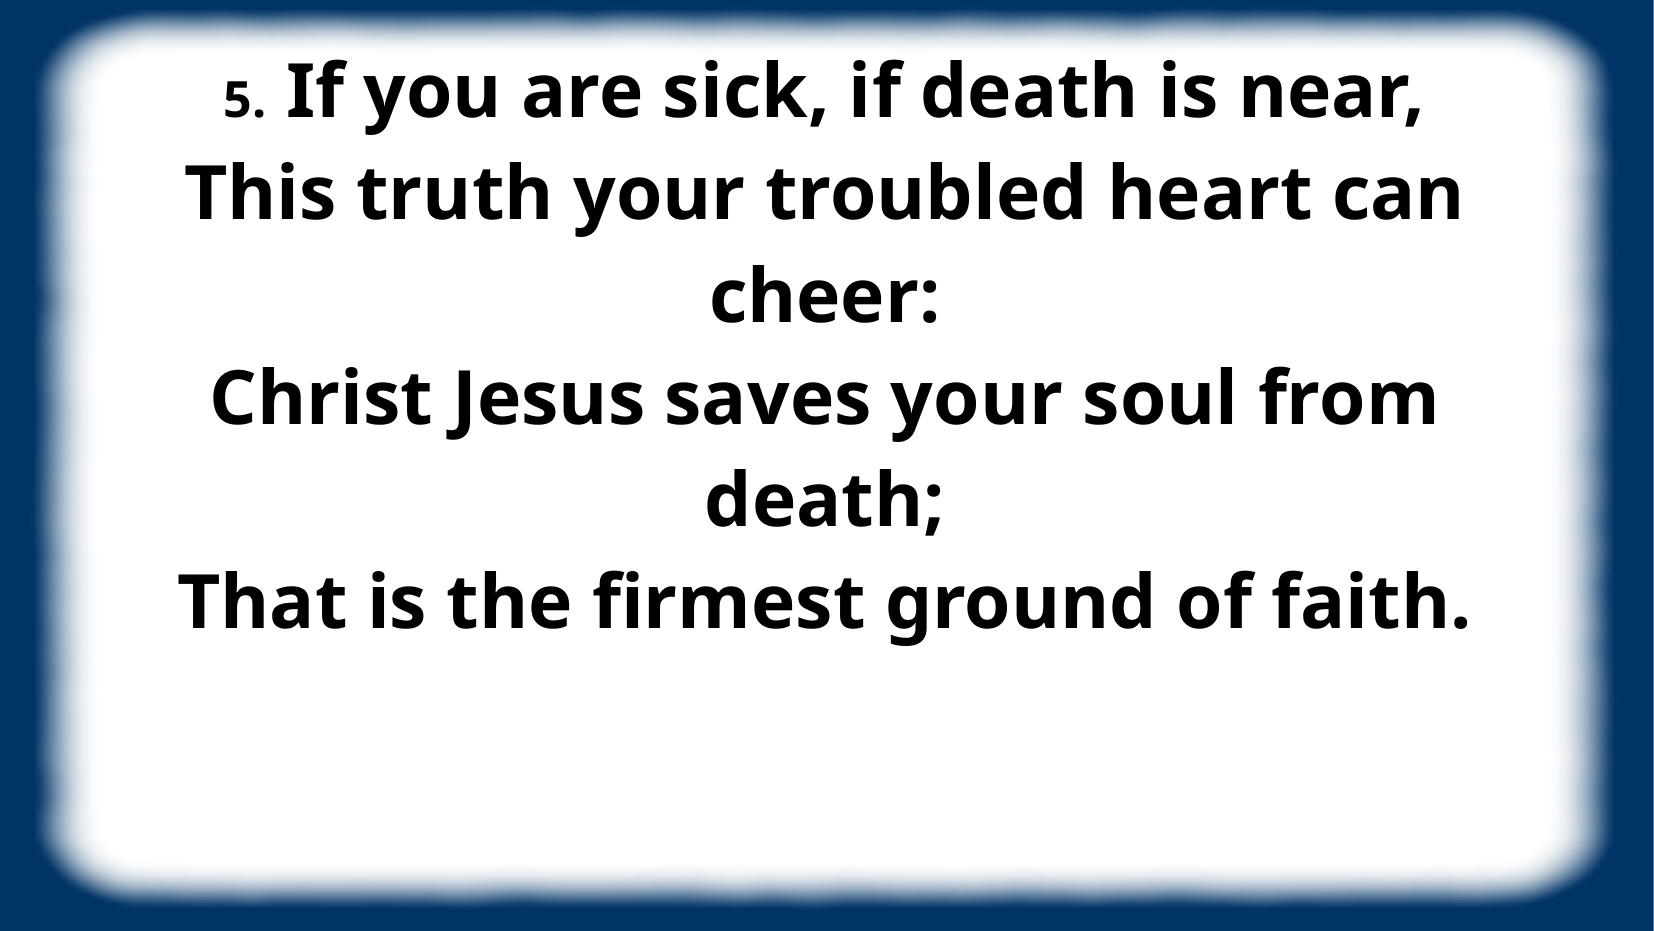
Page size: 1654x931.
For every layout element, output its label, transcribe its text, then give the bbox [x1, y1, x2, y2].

text_box 5. If you are sick, if death is near, This truth your troubled heart can cheer: Christ Jesus saves your soul from death; That is the firmest ground of faith. [75, 30, 1576, 445]
picture [0, 0, 1654, 931]
